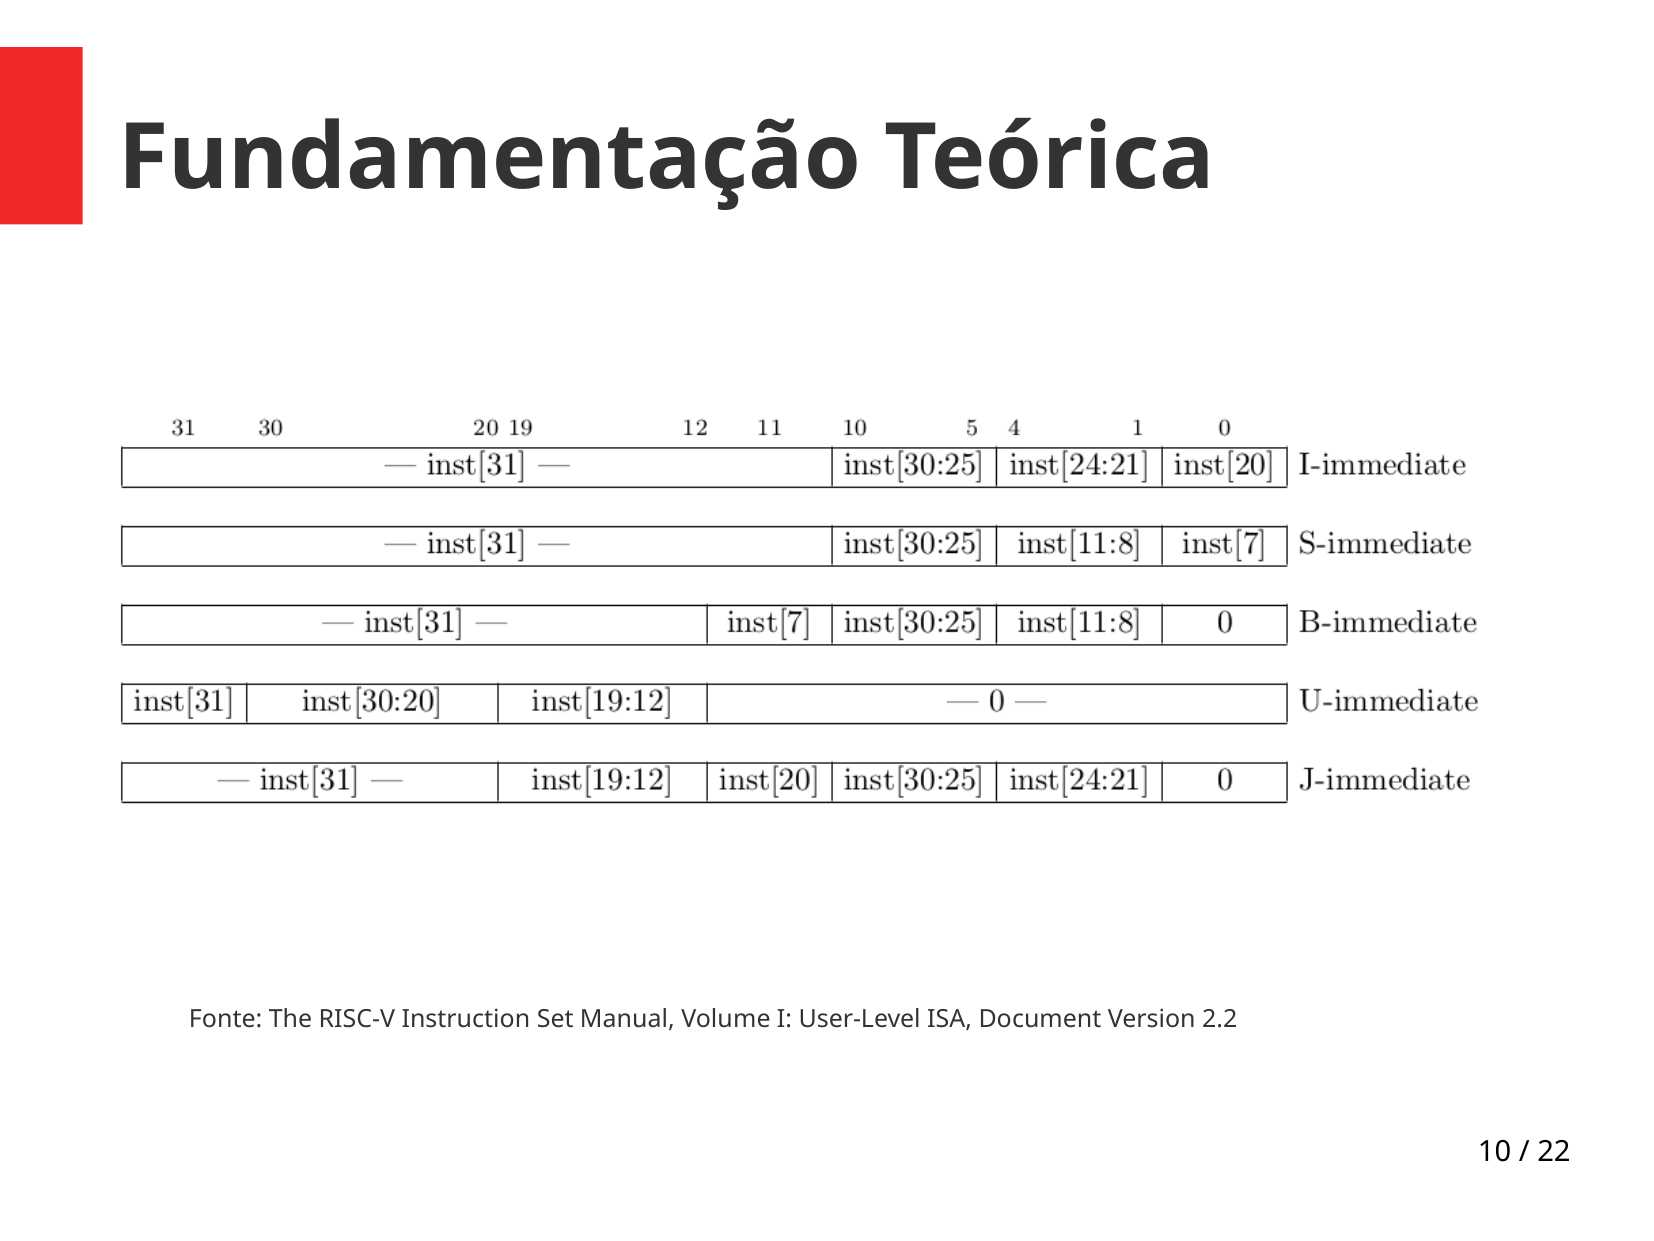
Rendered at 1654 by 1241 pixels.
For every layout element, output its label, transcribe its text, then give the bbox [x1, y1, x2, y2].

title Fundamentação Teórica [118, 49, 1571, 257]
list Fonte: The RISC-V Instruction Set Manual, Volume I: User-Level ISA, Document Version 2.2 [118, 354, 1536, 1074]
picture [105, 389, 1493, 826]
